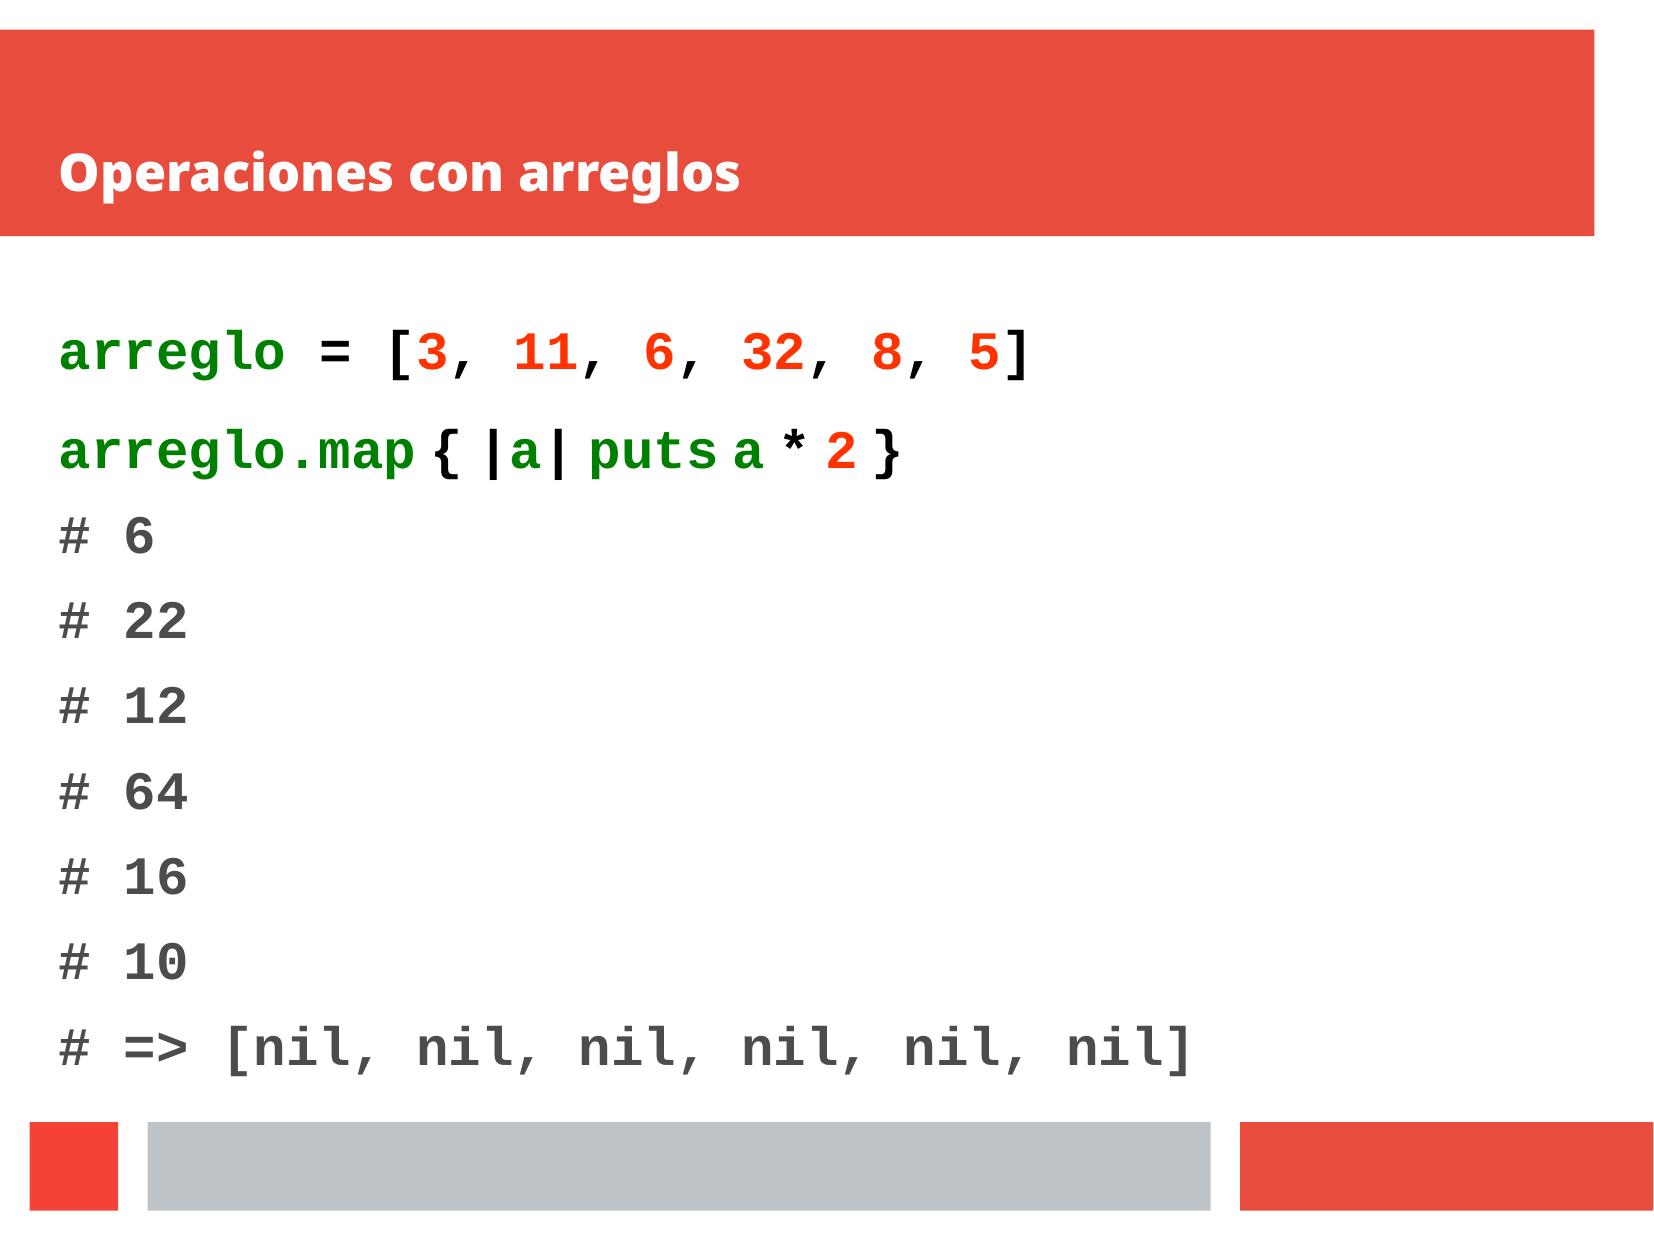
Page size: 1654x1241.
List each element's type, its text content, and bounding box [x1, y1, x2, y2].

list arreglo = [3, 11, 6, 32, 8, 5] arreglo.map { |a| puts a * 2 } # 6 # 22 # 12 # 64 # 16 # 10 # => [nil, nil, nil, nil, nil, nil] [59, 324, 1565, 1093]
title Operaciones con arreglos [59, 59, 1595, 207]
